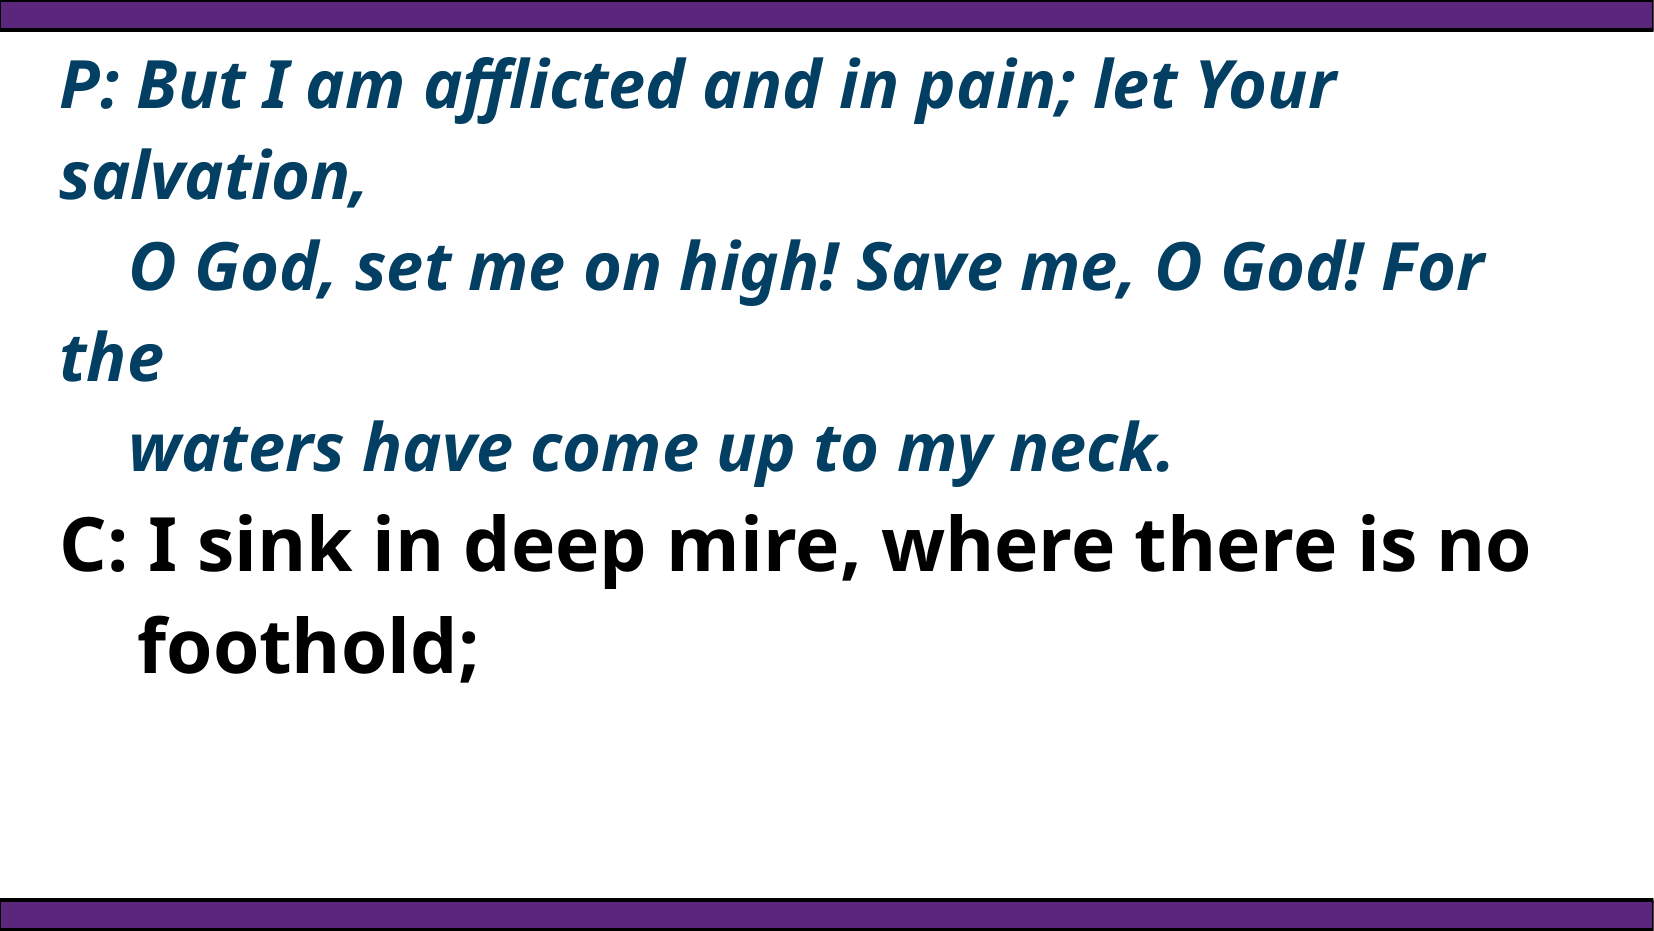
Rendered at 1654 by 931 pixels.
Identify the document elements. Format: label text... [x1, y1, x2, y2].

text_box P: But I am afflicted and in pain; let Your salvation, O God, set me on high! Save me, O God! For the waters have come up to my neck. C: I sink in deep mire, where there is no foothold; [45, 30, 1621, 511]
picture [0, 31, 1654, 900]
text_box [0, 900, 1654, 931]
text_box [0, 0, 1654, 31]
